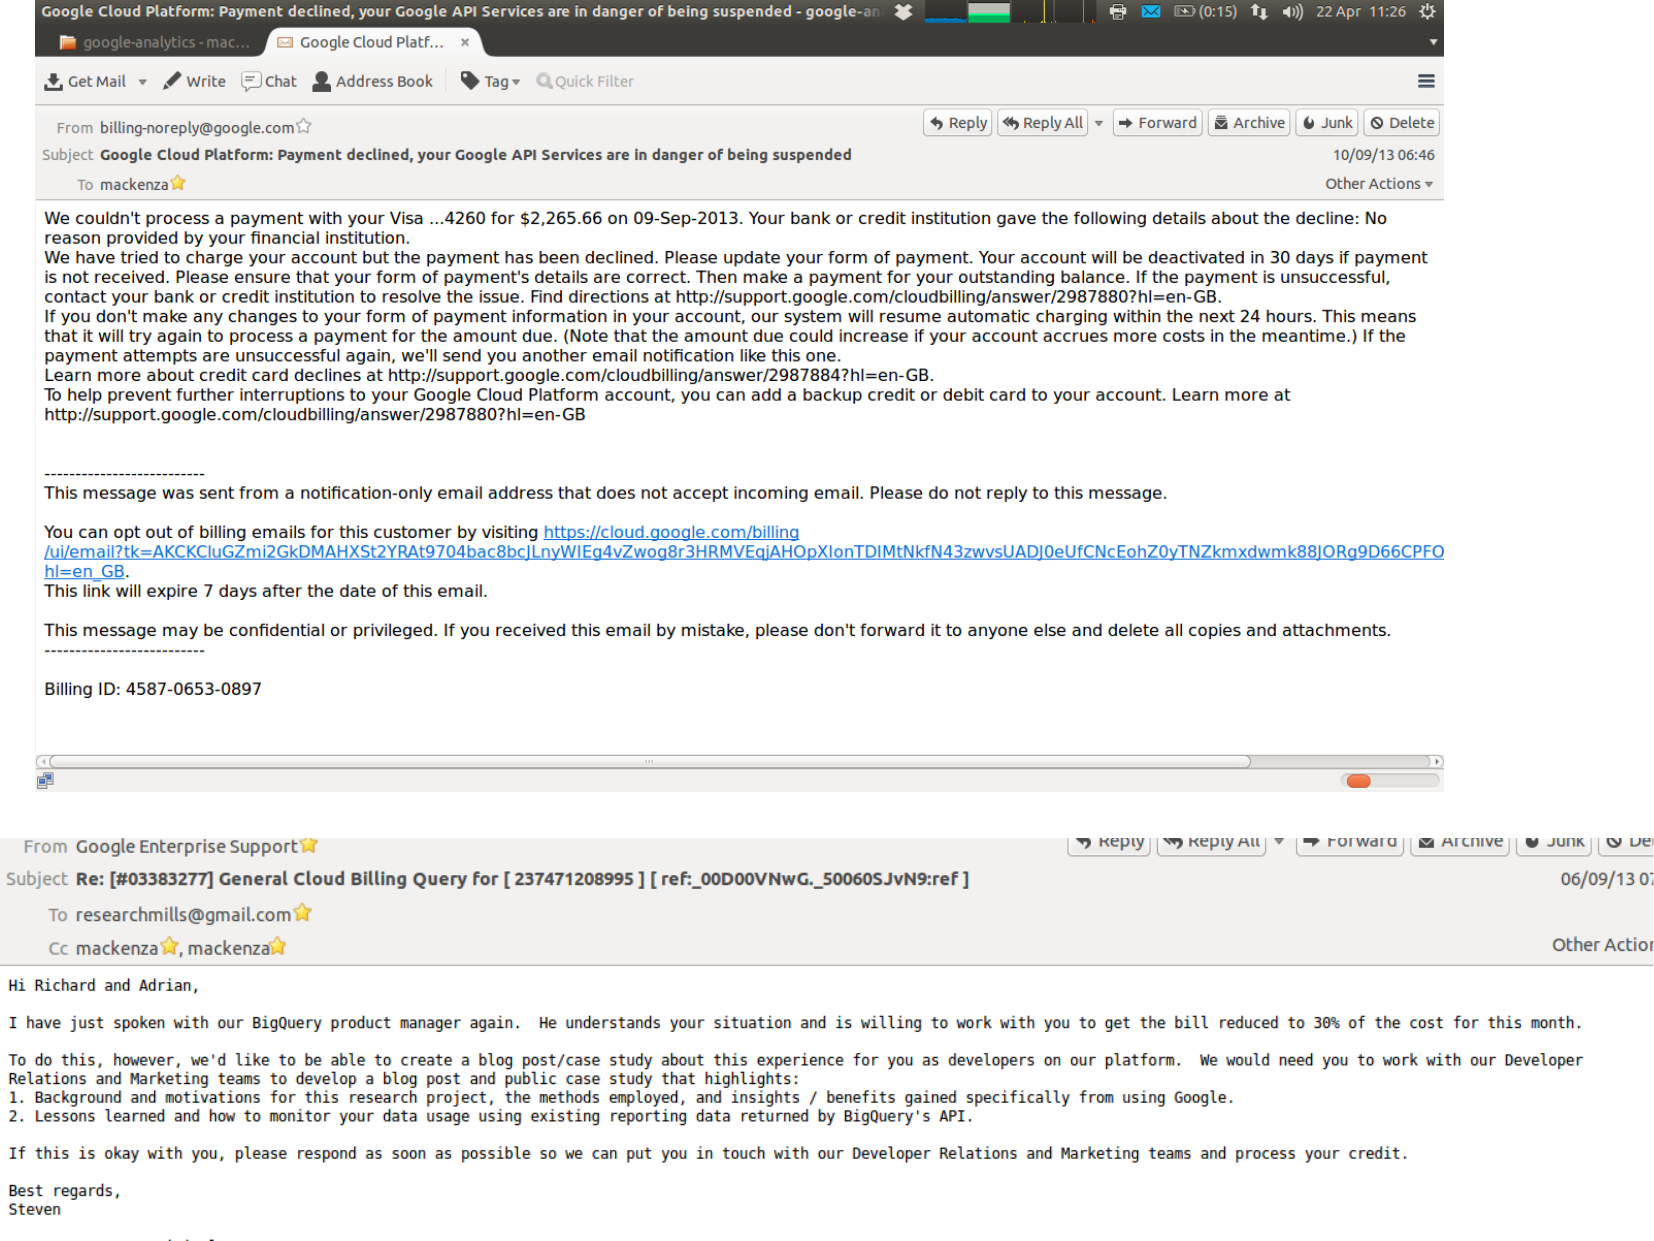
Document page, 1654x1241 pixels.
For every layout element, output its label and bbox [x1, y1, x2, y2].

picture [35, 0, 1444, 792]
picture [0, 838, 1654, 1241]
